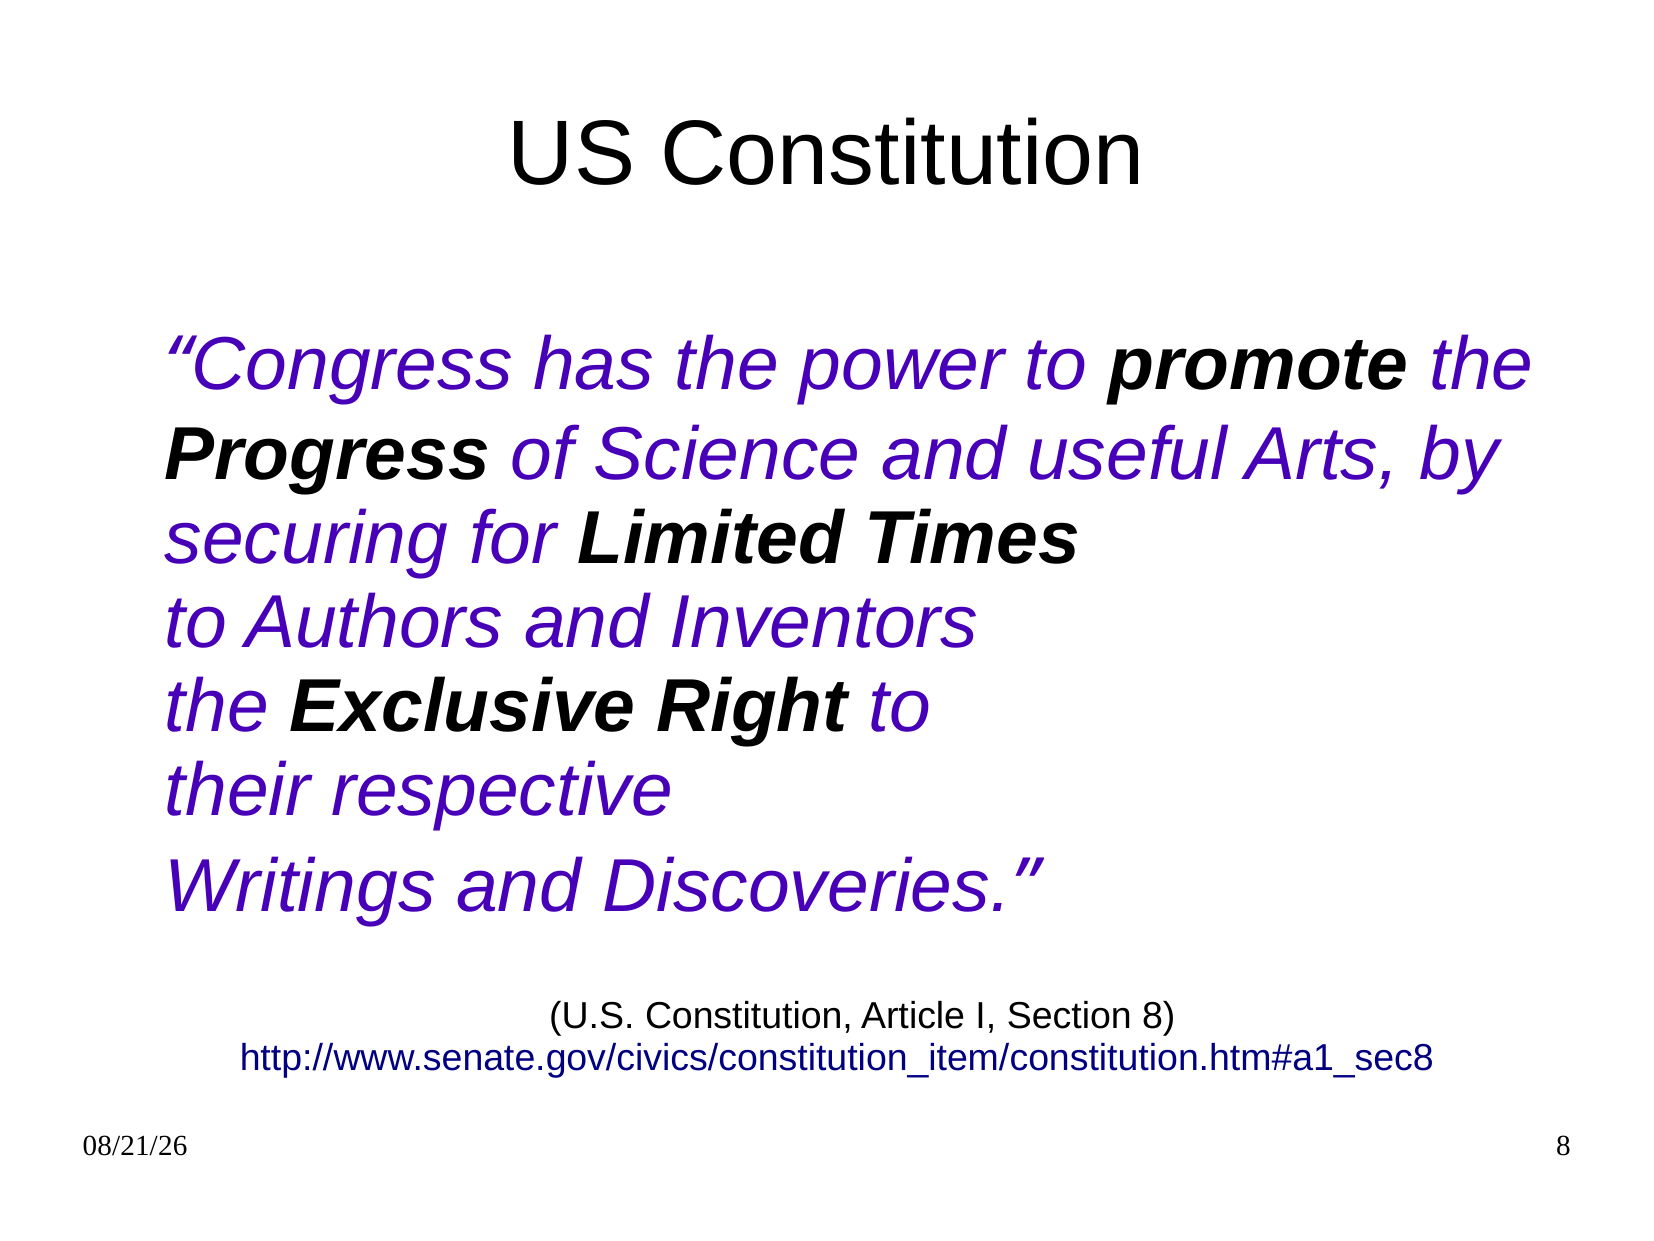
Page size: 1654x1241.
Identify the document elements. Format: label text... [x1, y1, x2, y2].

text_box “Congress has the power to promote the Progress of Science and useful Arts, by securing for Limited Times to Authors and Inventors the Exclusive Right to their respective Writings and Discoveries.” [150, 301, 1613, 989]
title US Constitution [82, 56, 1571, 250]
text_box (U.S. Constitution, Article I, Section 8) http://www.senate.gov/civics/constitution_item/constitution.htm#a1_sec8 [225, 987, 1501, 1086]
